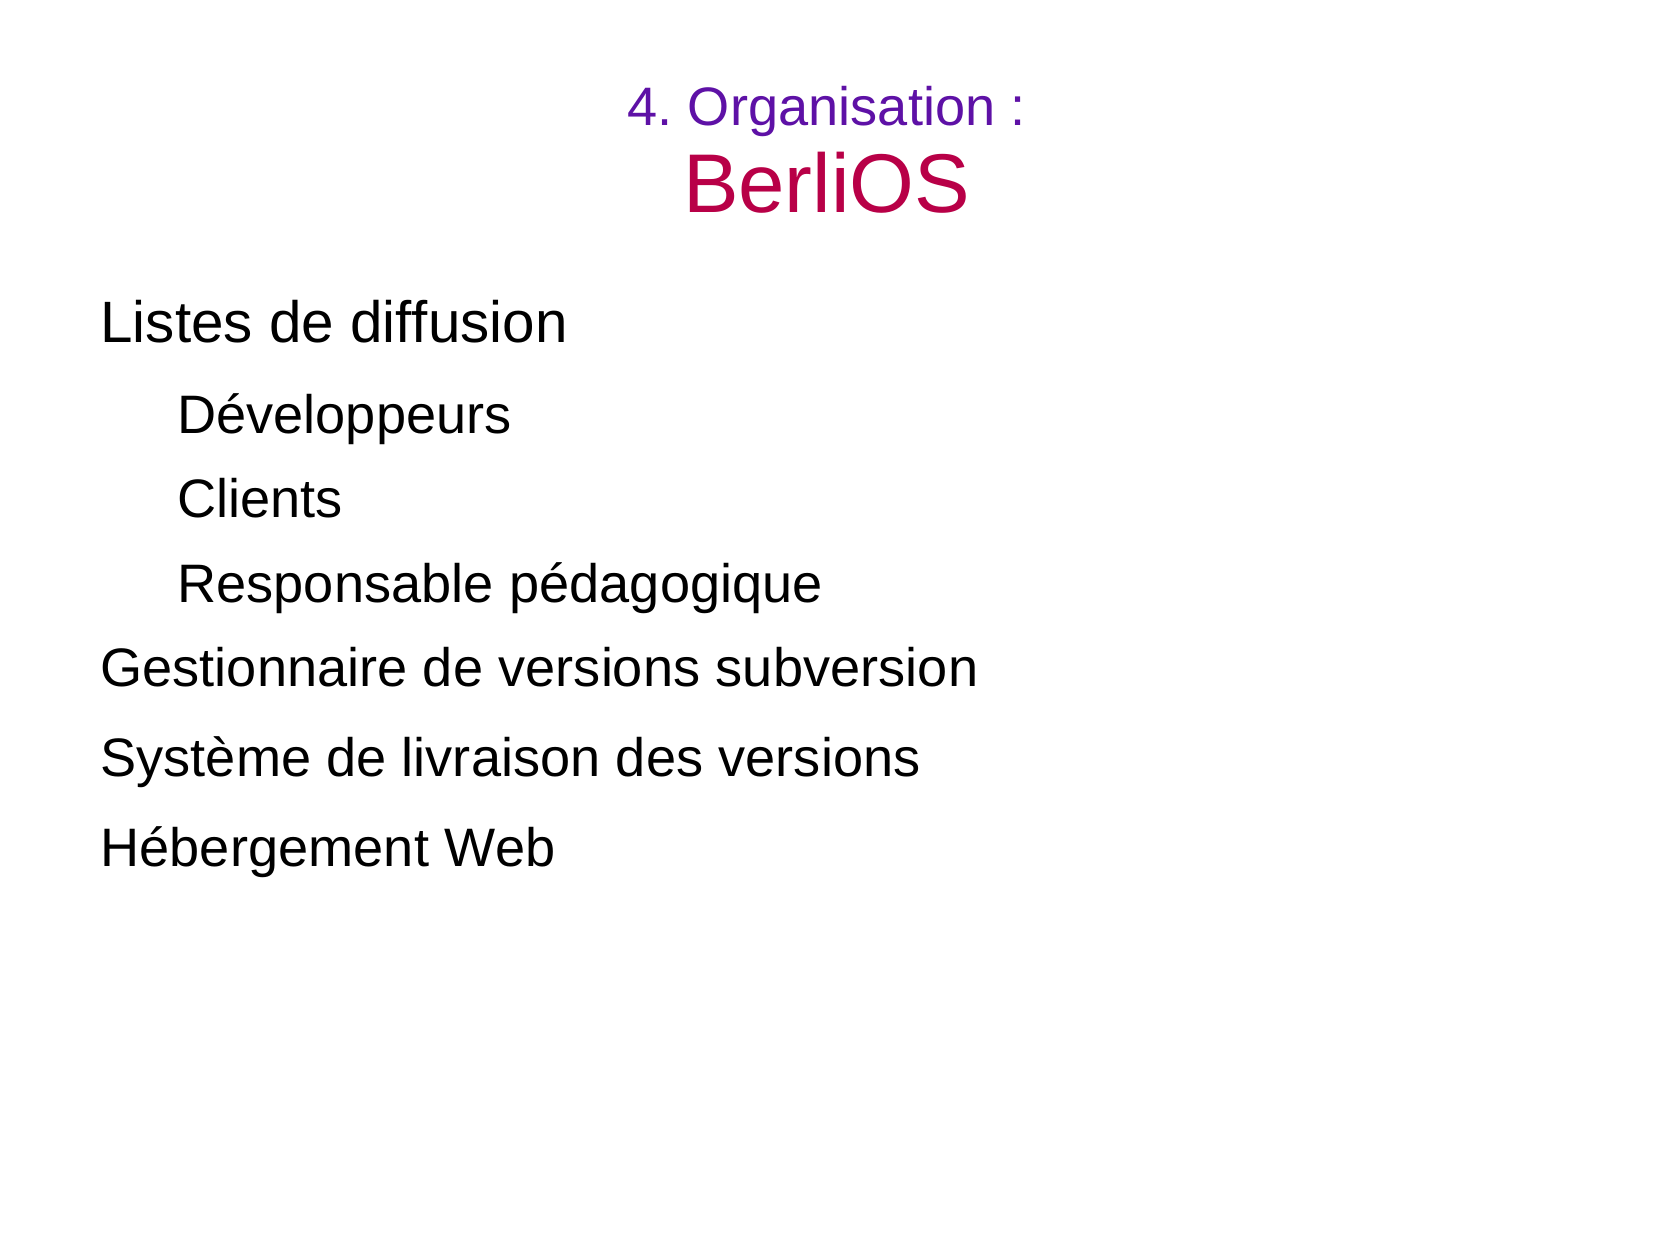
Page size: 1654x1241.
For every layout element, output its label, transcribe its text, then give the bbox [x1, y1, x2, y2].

list Listes de diffusion Développeurs Clients Responsable pédagogique Gestionnaire de versions subversion Système de livraison des versions Hébergement Web [82, 290, 1571, 1109]
title 4. Organisation : BerliOS [82, 49, 1571, 257]
